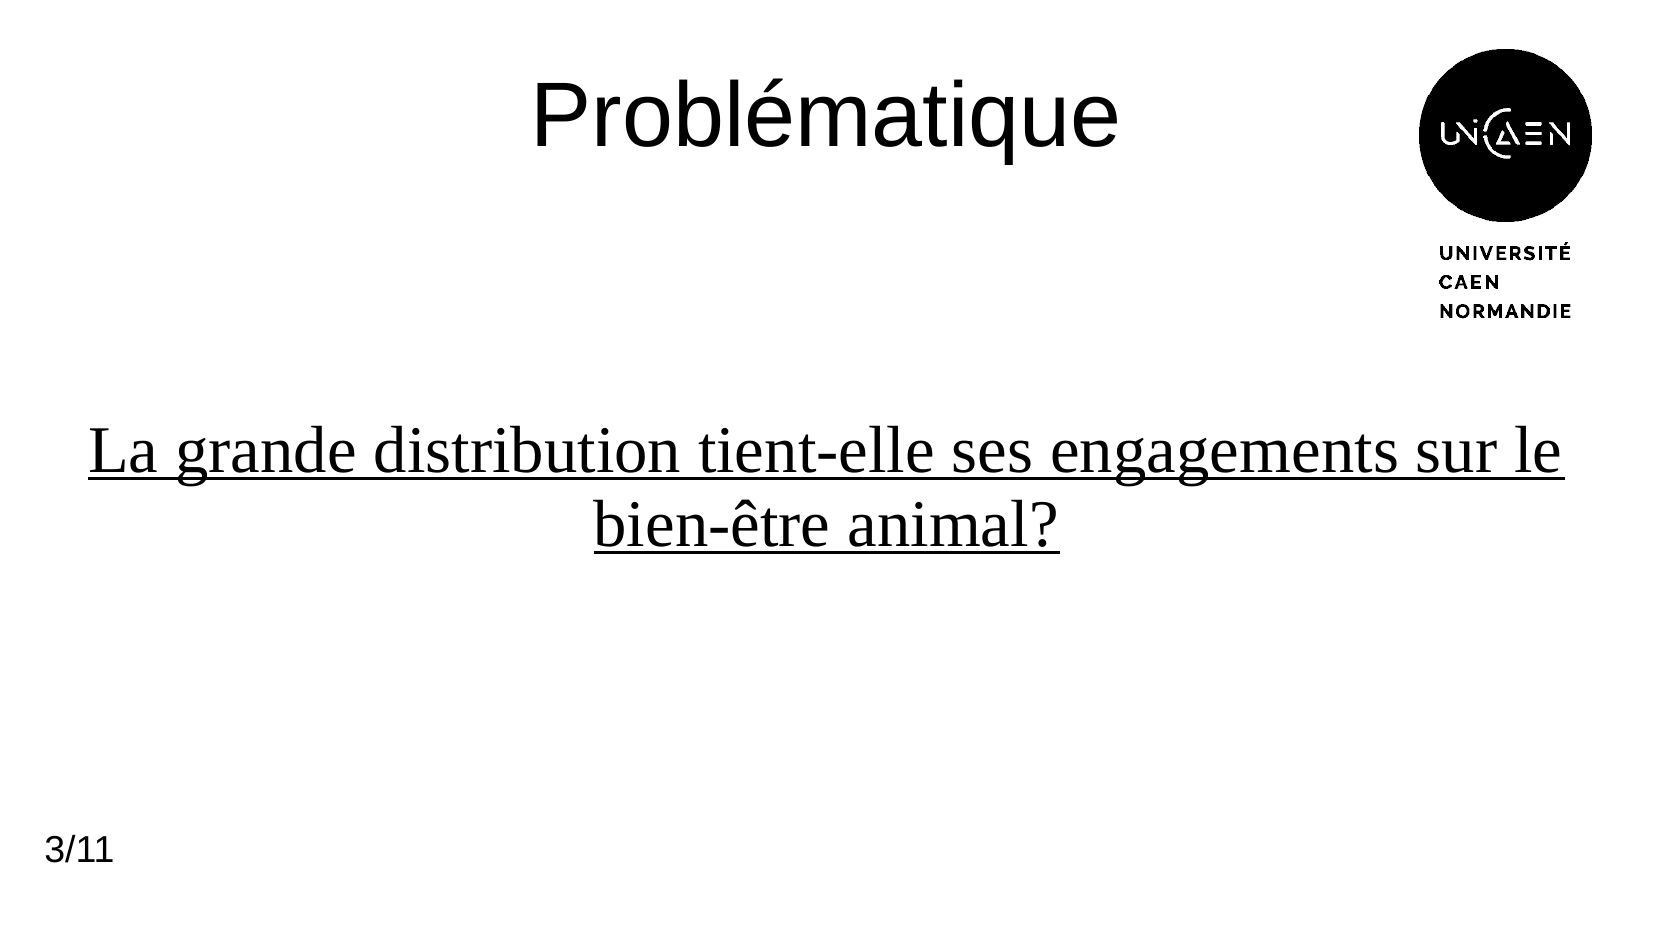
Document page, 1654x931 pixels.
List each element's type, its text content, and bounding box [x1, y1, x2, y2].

subtitle La grande distribution tient-elle ses engagements sur le bien-être animal? [82, 217, 1571, 758]
picture [1417, 43, 1594, 325]
title Problématique [82, 37, 1571, 193]
text_box <numéro>/11 [29, 820, 178, 920]
